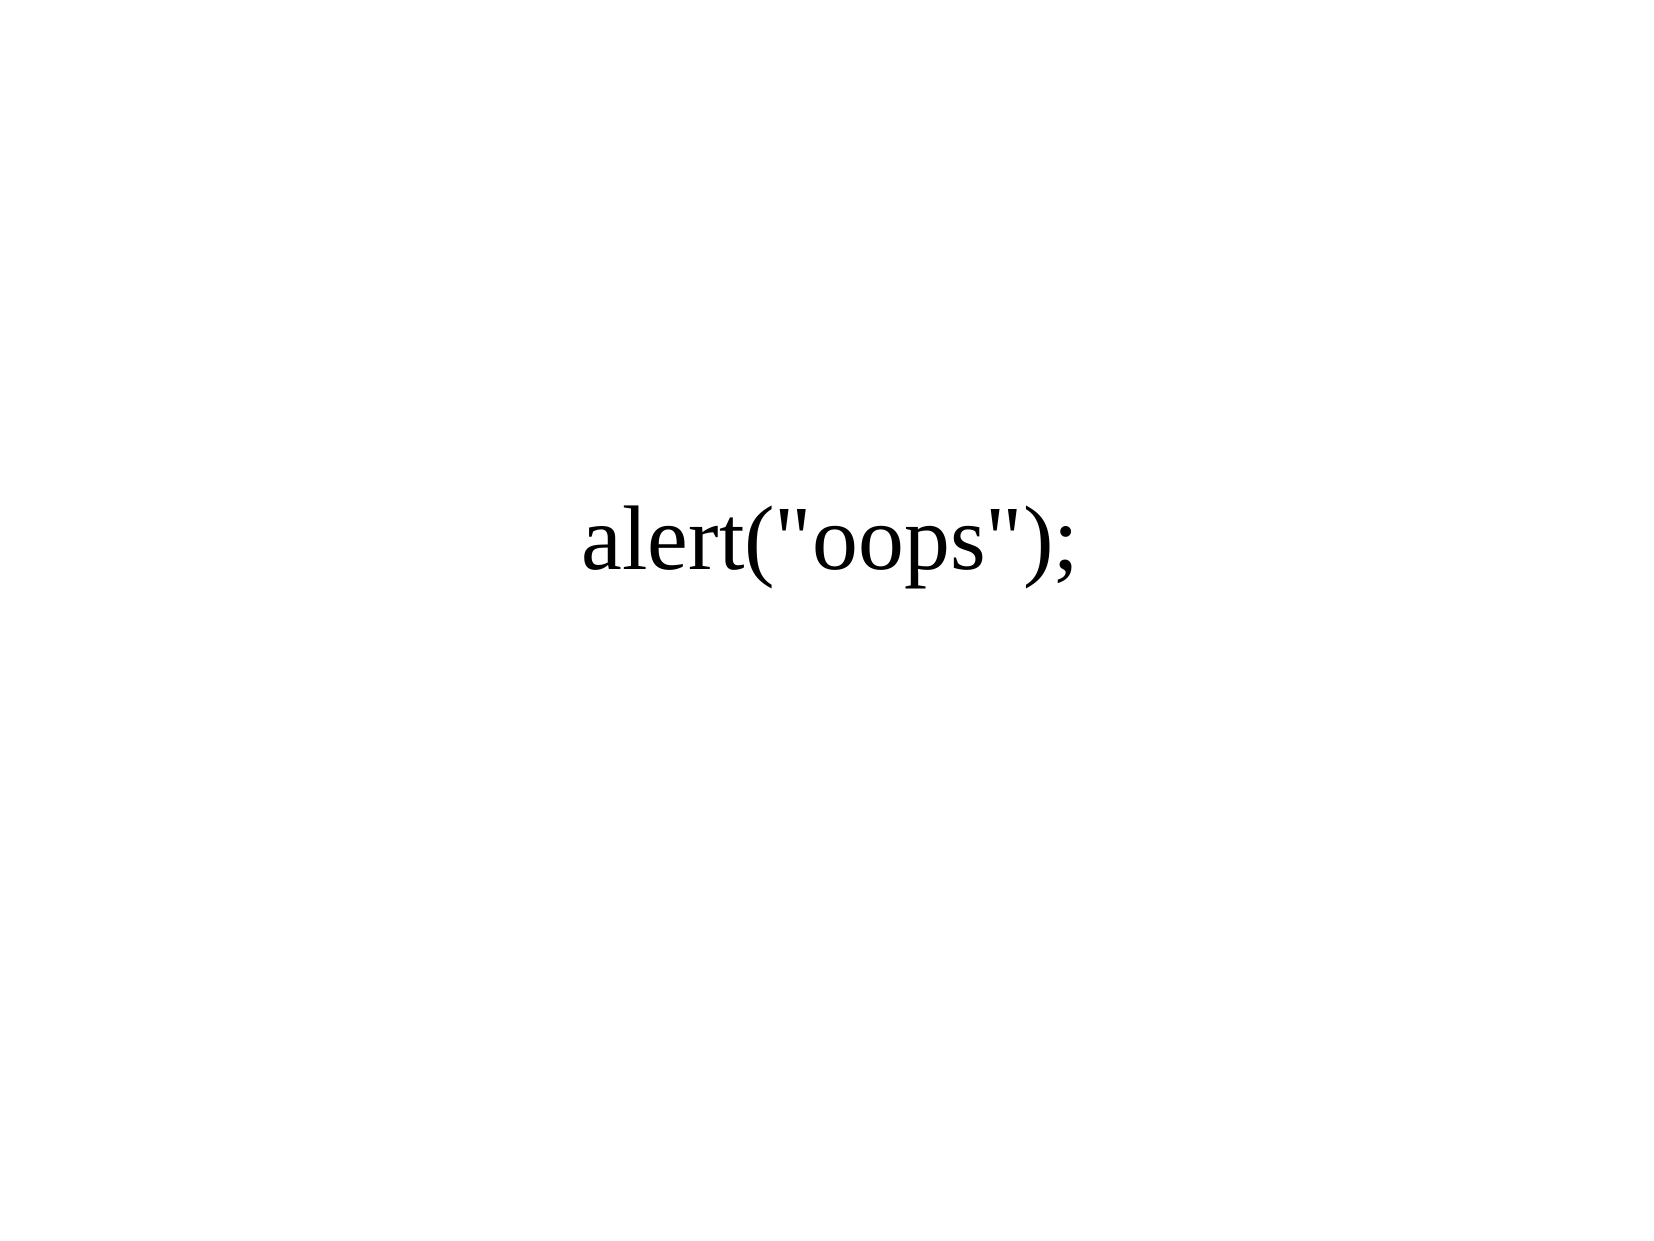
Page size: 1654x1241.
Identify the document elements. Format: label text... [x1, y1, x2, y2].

title alert("oops"); [86, 435, 1576, 643]
